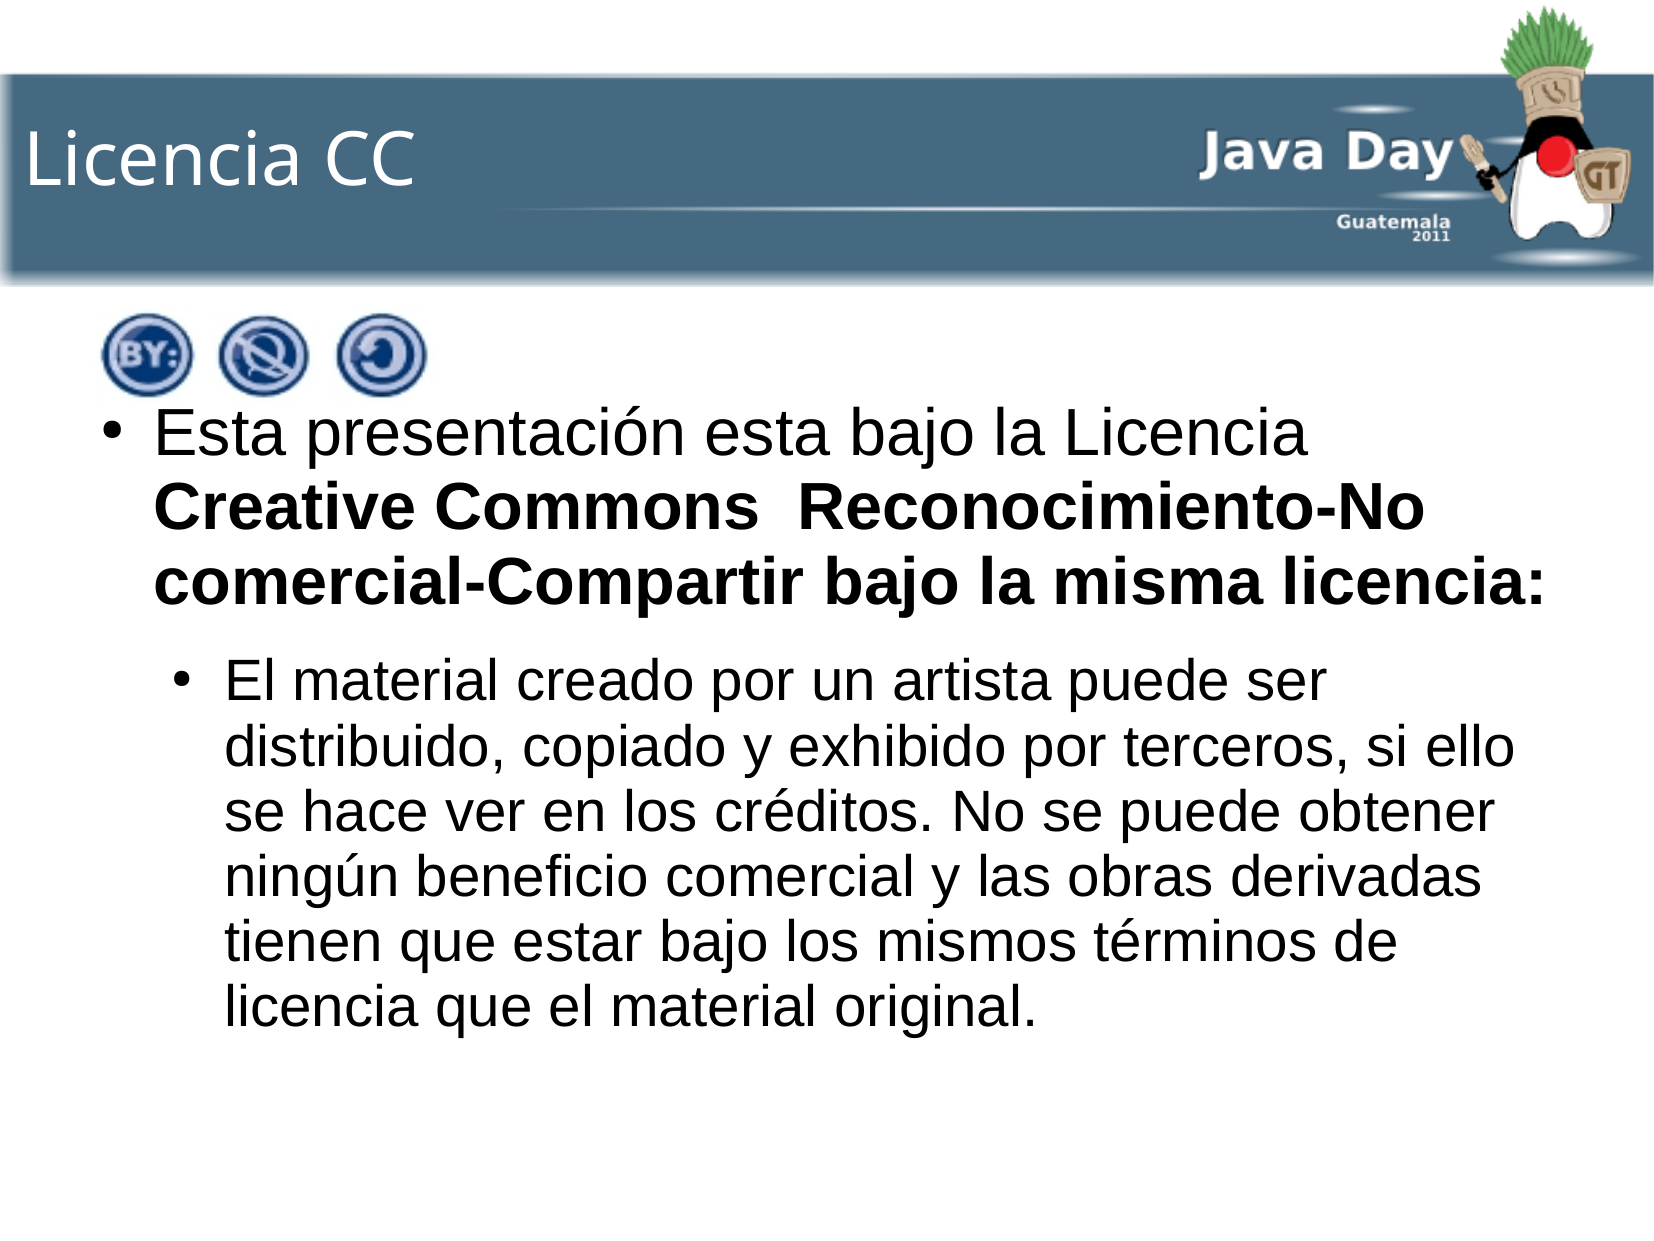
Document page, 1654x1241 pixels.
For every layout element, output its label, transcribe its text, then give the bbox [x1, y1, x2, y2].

list Esta presentación esta bajo la Licencia Creative Commons Reconocimiento-No comercial-Compartir bajo la misma licencia: El material creado por un artista puede ser distribuido, copiado y exhibido por terceros, si ello se hace ver en los créditos. No se puede obtener ningún beneficio comercial y las obras derivadas tienen que estar bajo los mismos términos de licencia que el material original. [82, 290, 1571, 1109]
picture [0, 3, 1654, 287]
picture [94, 307, 201, 405]
picture [212, 310, 318, 405]
picture [330, 307, 436, 405]
title Licencia CC [23, 60, 1512, 253]
